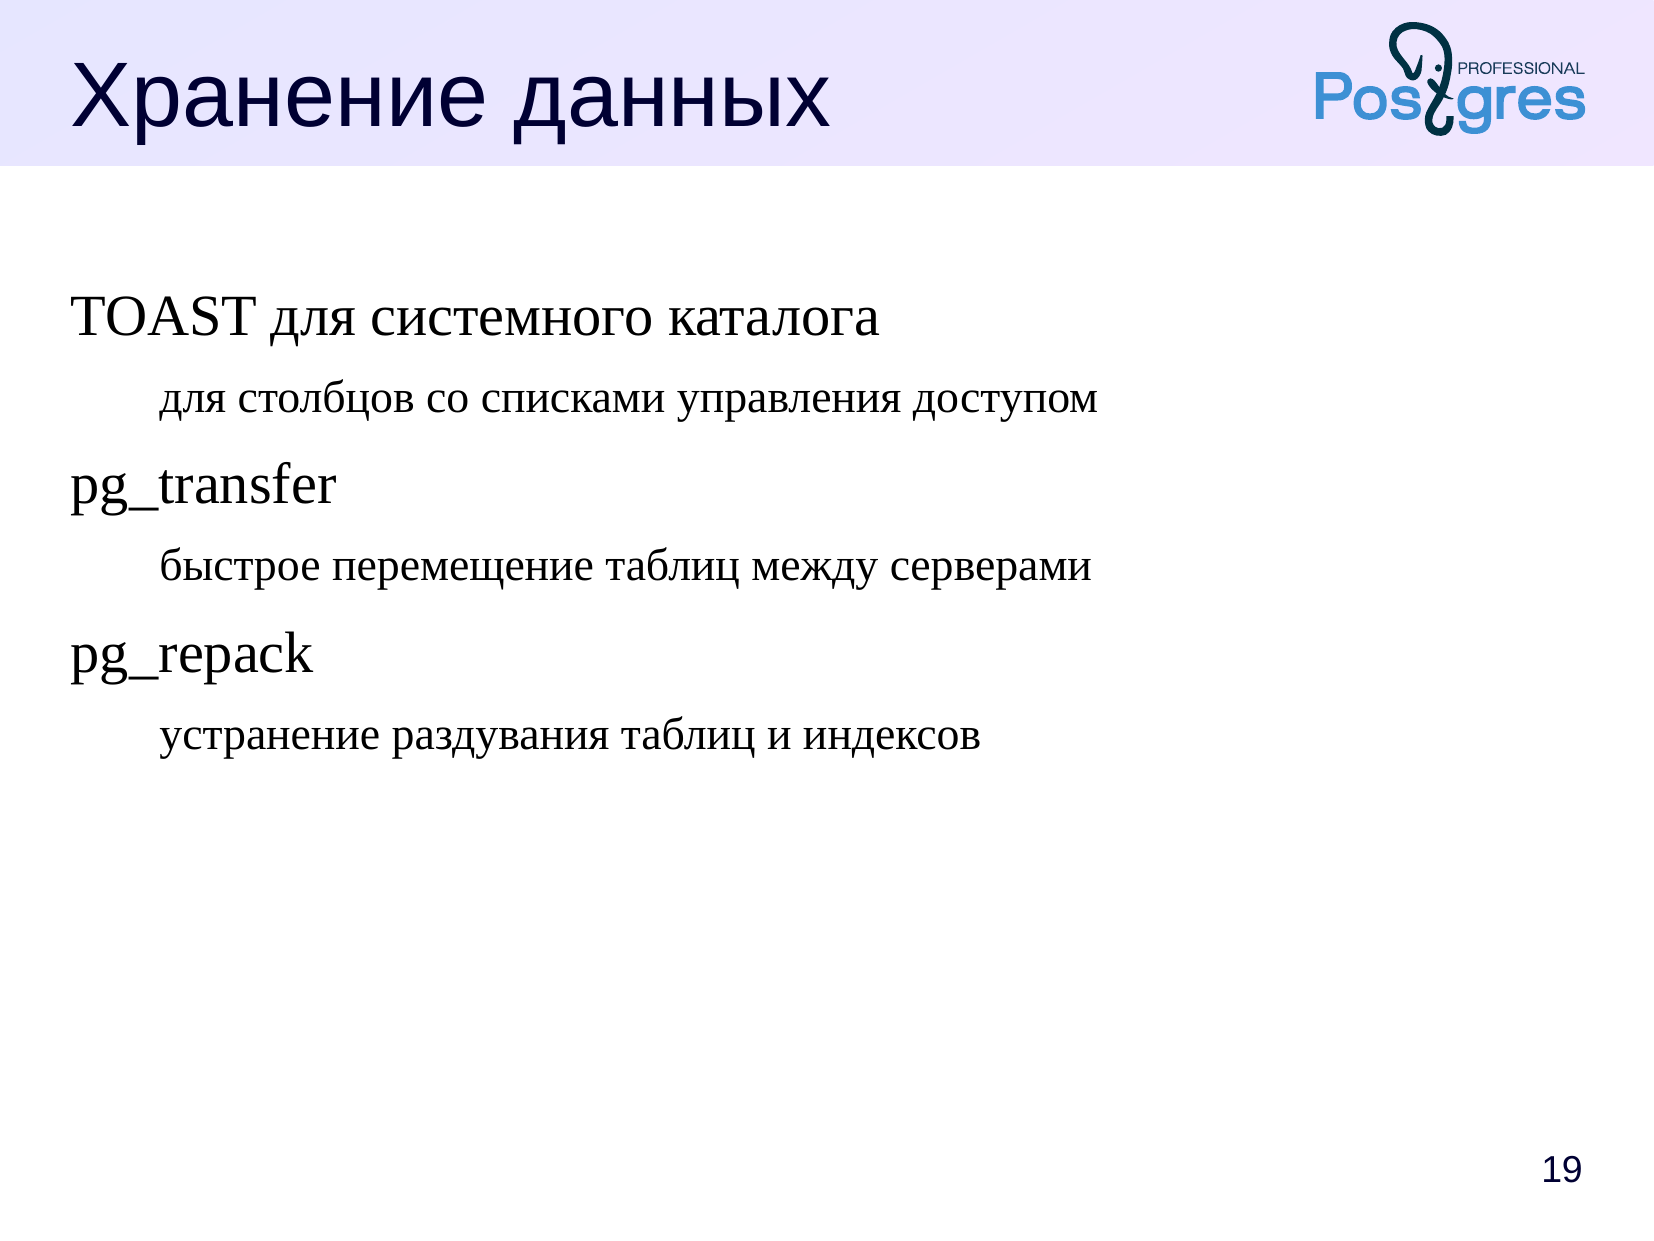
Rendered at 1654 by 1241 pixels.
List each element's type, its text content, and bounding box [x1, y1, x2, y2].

title Хранение данных [70, 43, 1241, 147]
list TOAST для системного каталога для столбцов со списками управления доступом pg_transfer быстрое перемещение таблиц между серверами pg_repack устранение раздувания таблиц и индексов [70, 283, 1583, 1134]
